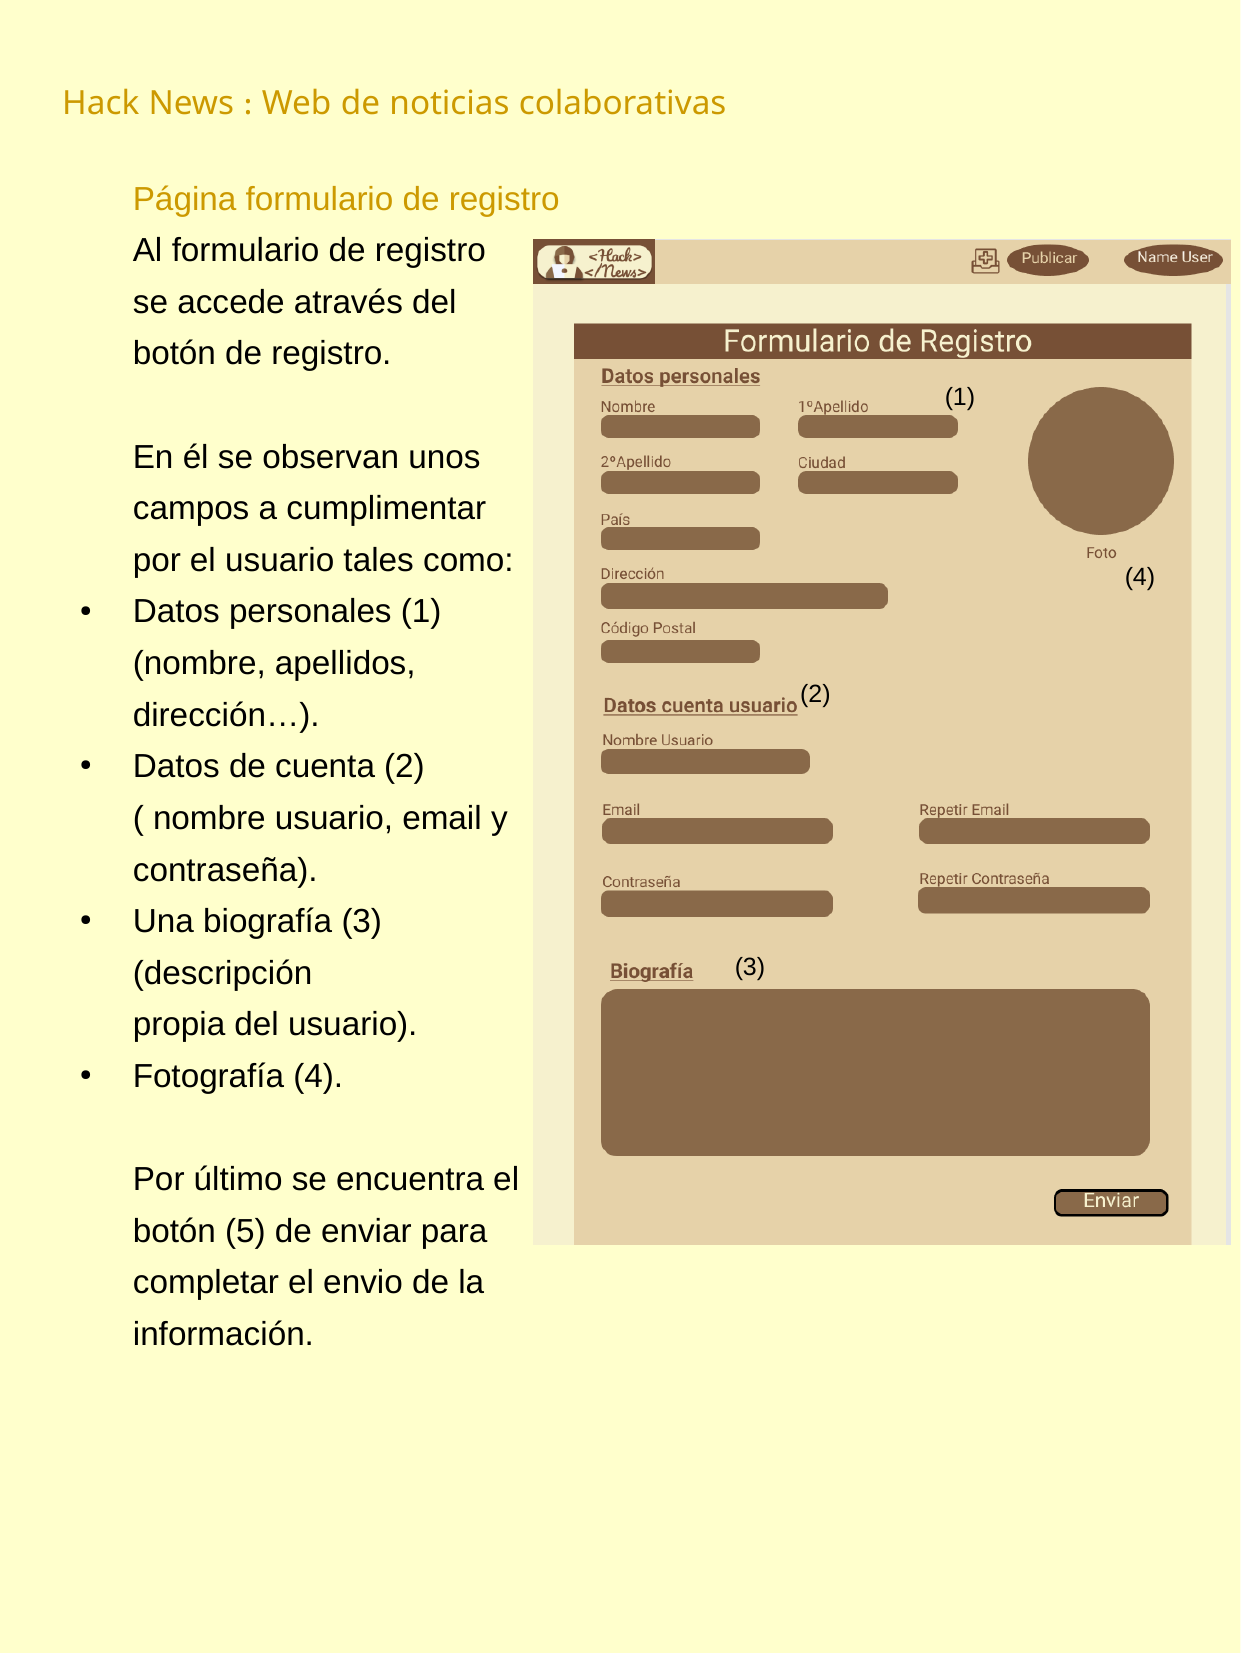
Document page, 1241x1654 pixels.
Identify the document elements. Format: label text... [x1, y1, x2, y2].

text_box (1) [930, 375, 1006, 421]
list Página formulario de registro Al formulario de registro se accede através del botón de registro. En él se observan unos campos a cumplimentar por el usuario tales como: Datos personales (1) (nombre, apellidos, dirección…). Datos de cuenta (2) ( nombre usuario, email y contraseña). Una biografía (3) (descripción propia del usuario). Fotografía (4). Por último se encuentra el botón (5) de enviar para completar el envio de la información. [62, 180, 1179, 1576]
text_box (3) [720, 945, 796, 991]
text_box (4) [1110, 555, 1186, 601]
title Hack News : Web de noticias colaborativas [62, 65, 1179, 151]
text_box (2) [785, 672, 861, 718]
picture [533, 239, 1231, 1246]
